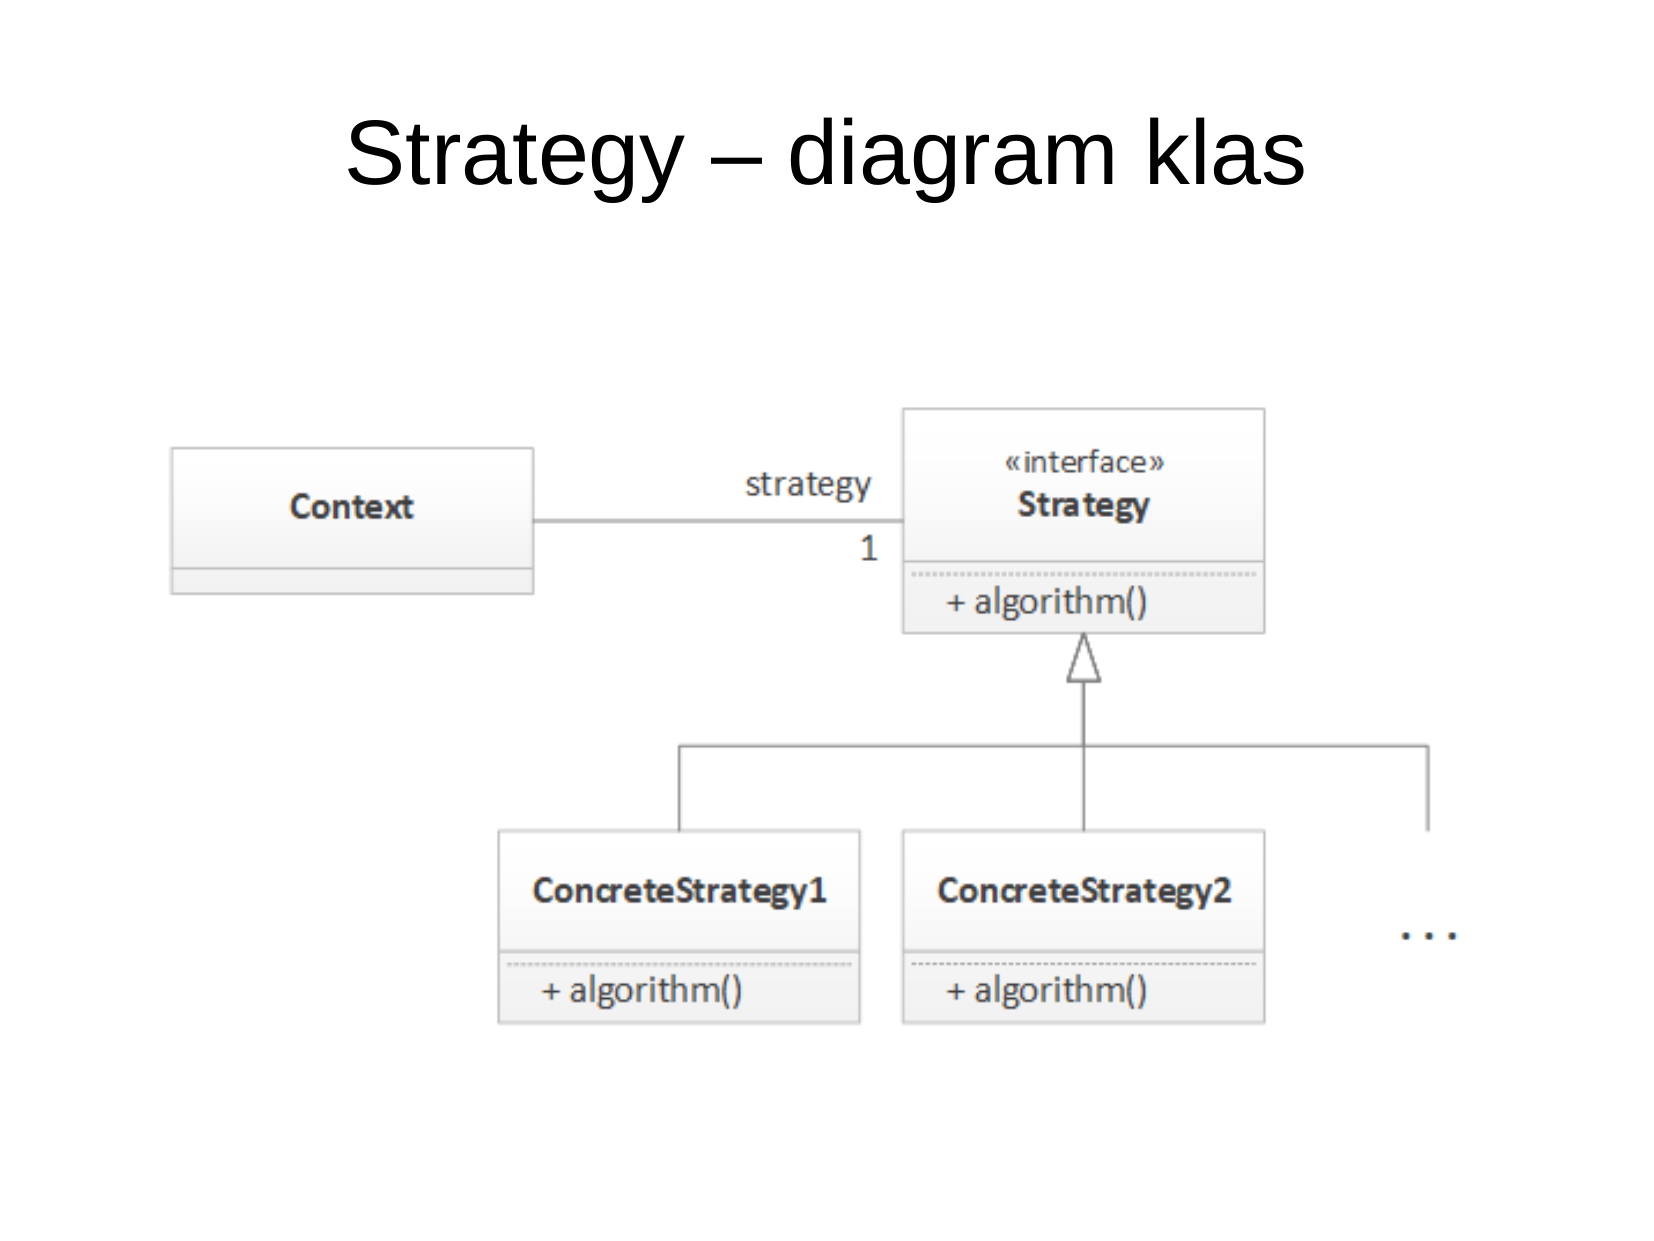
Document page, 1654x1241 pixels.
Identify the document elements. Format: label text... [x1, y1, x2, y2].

picture [165, 406, 1486, 1036]
title Strategy – diagram klas [82, 49, 1571, 257]
